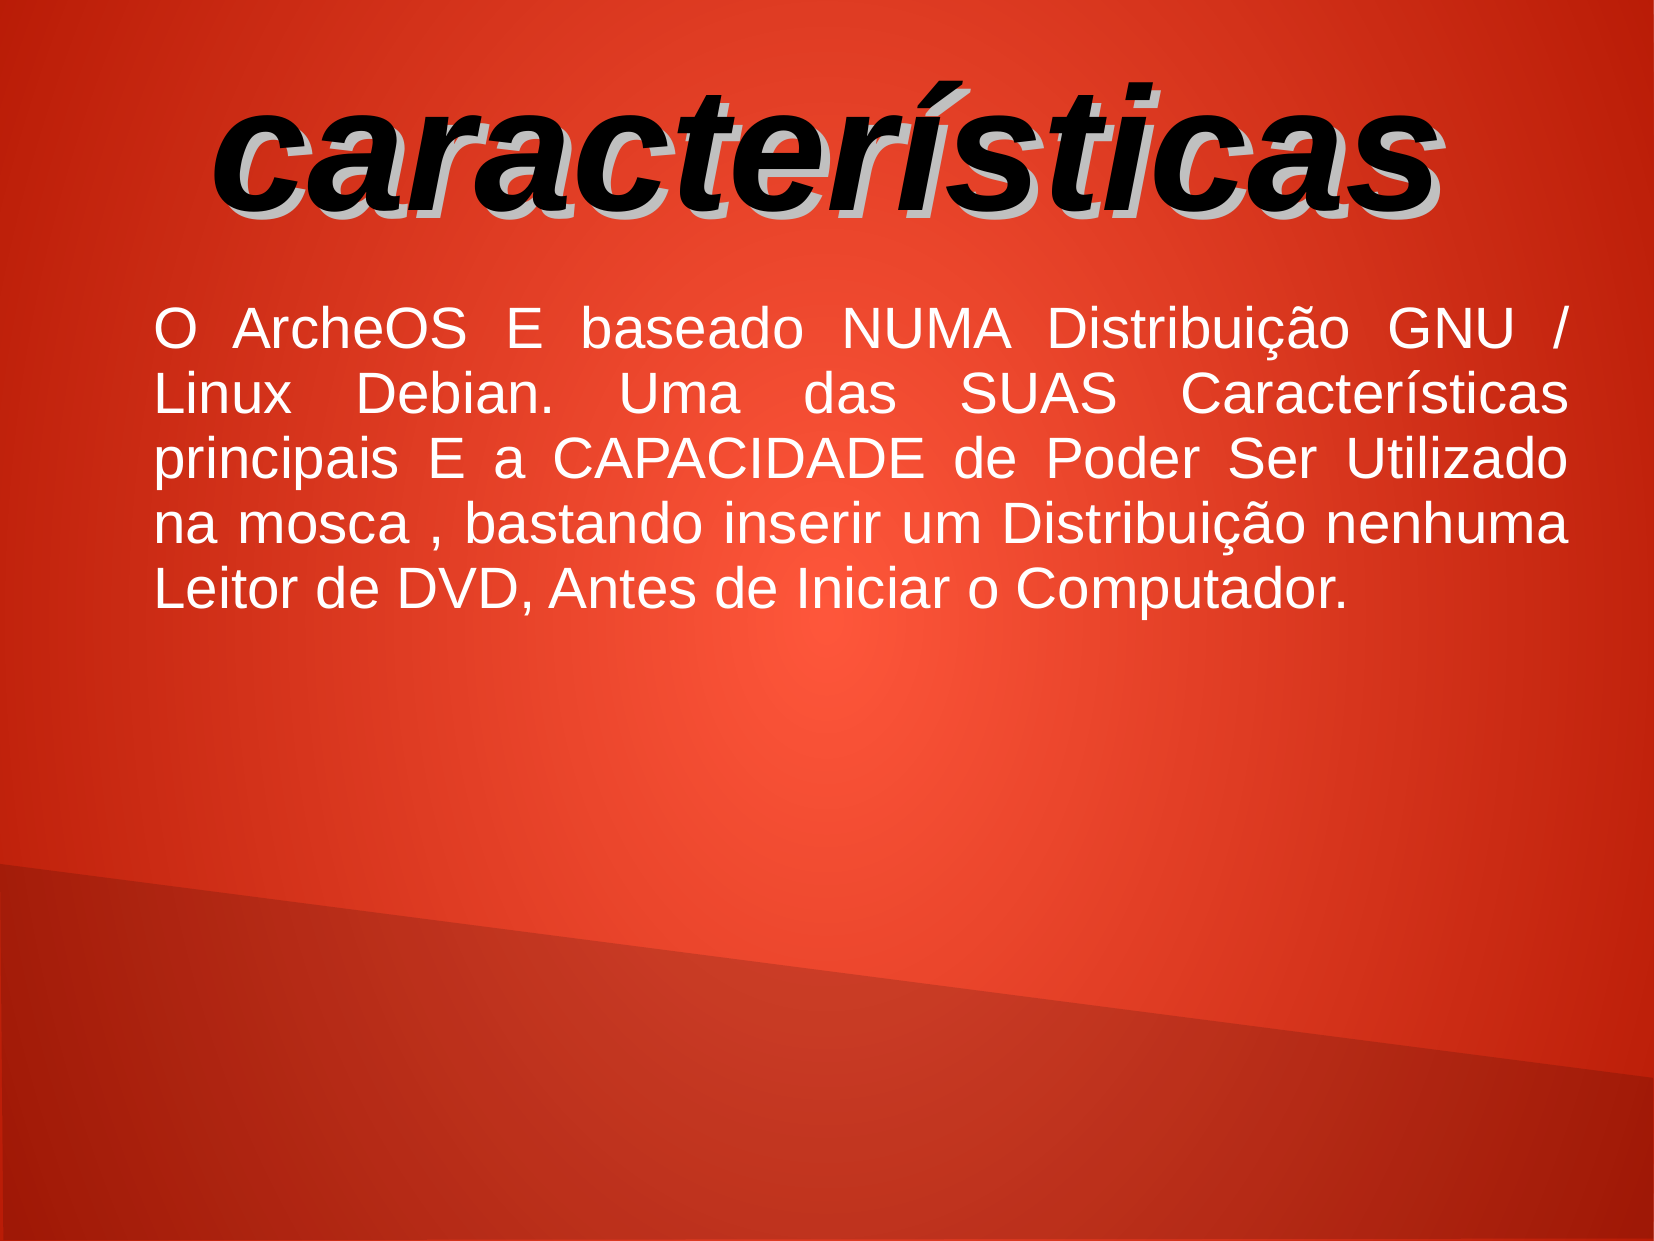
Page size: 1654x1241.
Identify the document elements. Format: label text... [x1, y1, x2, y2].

list O ArcheOS E baseado NUMA Distribuição GNU / Linux Debian. Uma das SUAS Características principais E a CAPACIDADE de Poder Ser Utilizado na mosca , bastando inserir um Distribuição nenhuma Leitor de DVD, Antes de Iniciar o Computador. [82, 296, 1571, 1016]
title características [82, 47, 1571, 252]
